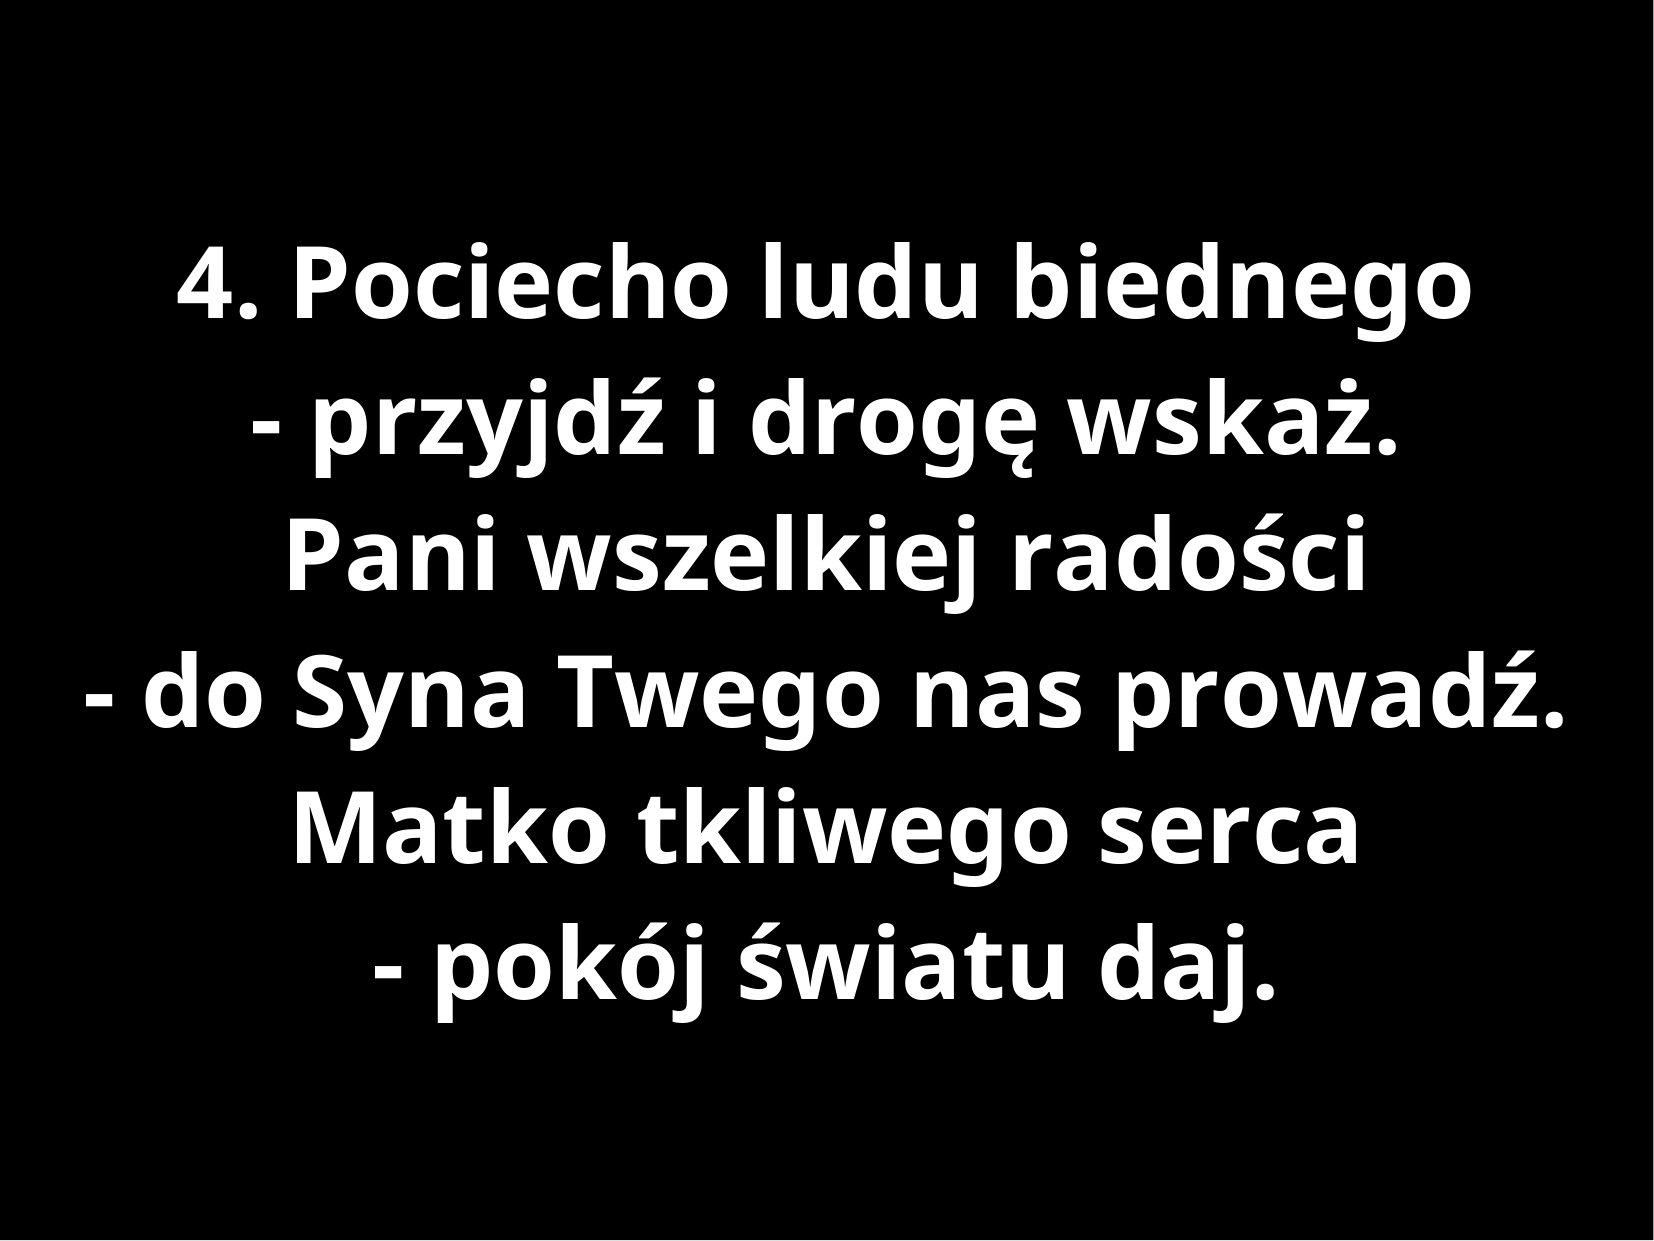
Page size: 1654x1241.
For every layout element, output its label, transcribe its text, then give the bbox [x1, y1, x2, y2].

title 4. Pociecho ludu biednego - przyjdź i drogę wskaż. Pani wszelkiej radości - do Syna Twego nas prowadź. Matko tkliwego serca - pokój światu daj. [0, 0, 1654, 1241]
